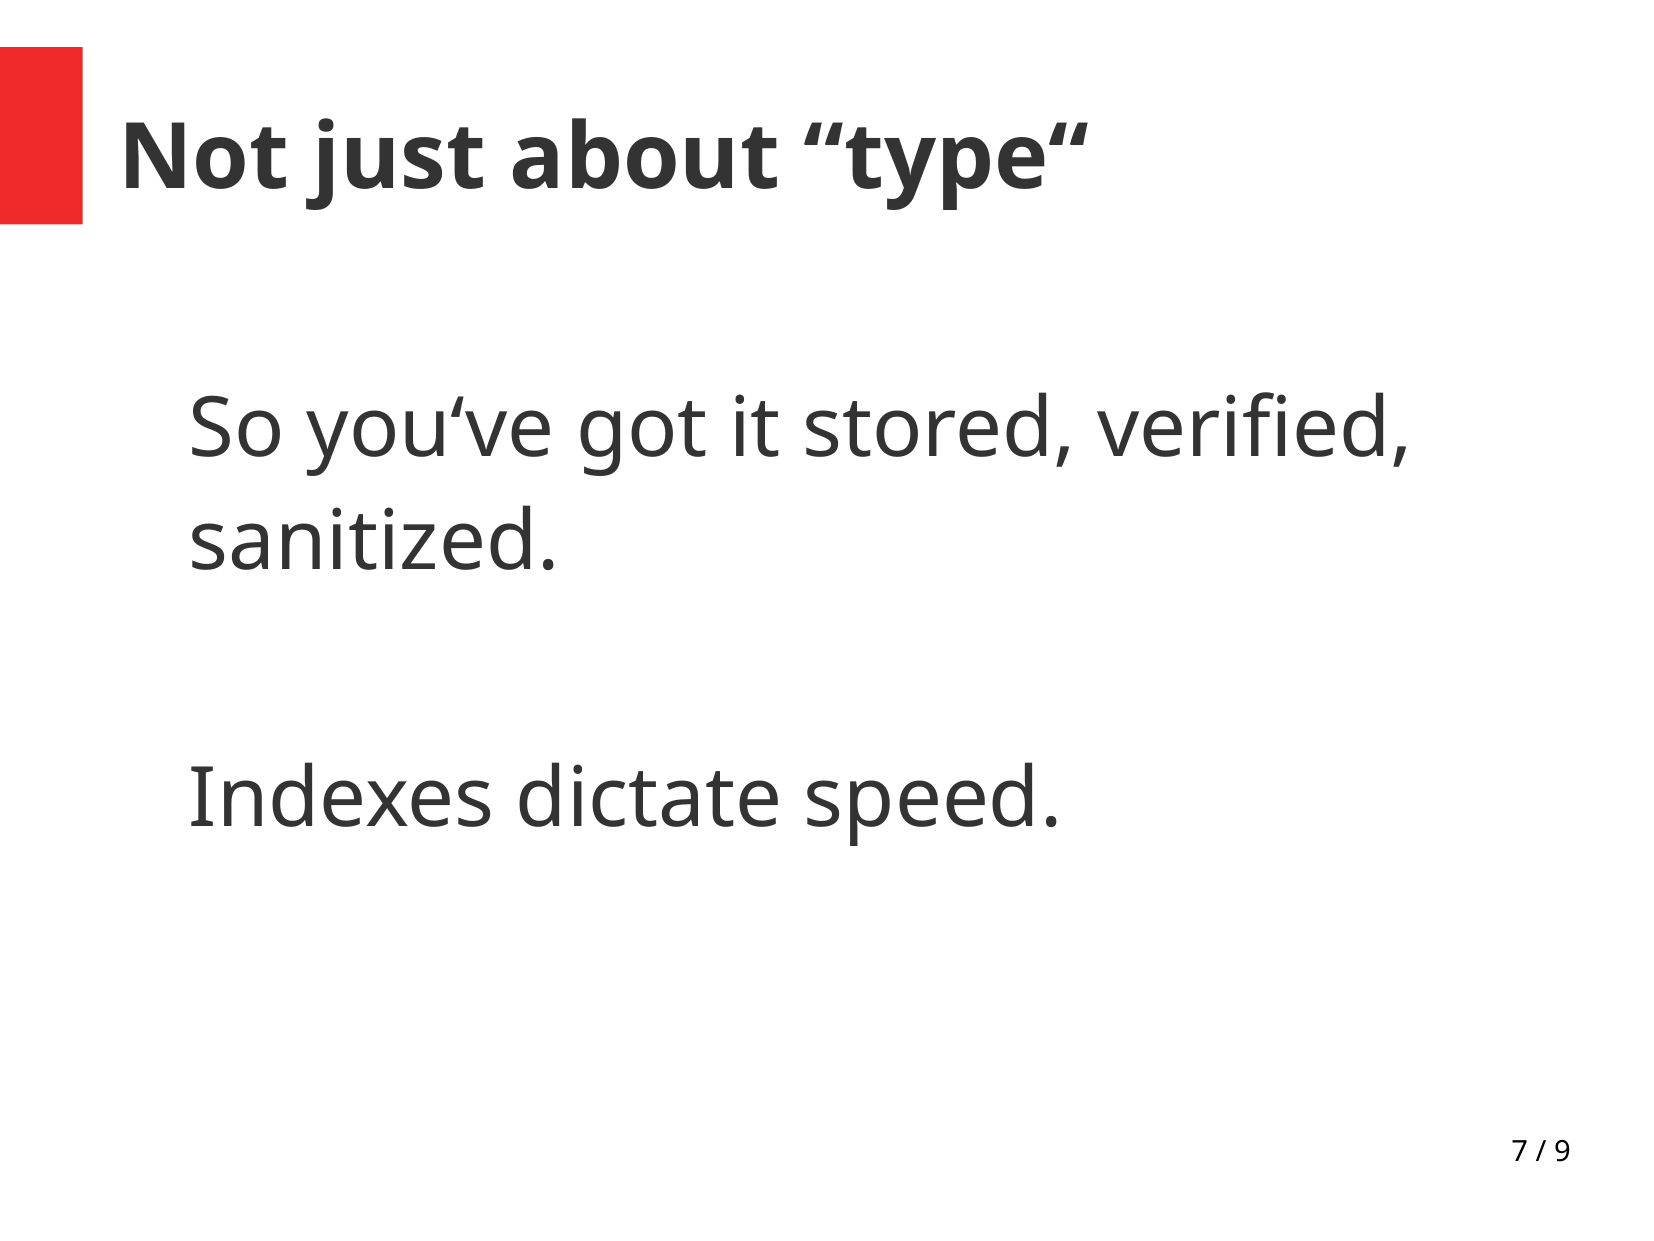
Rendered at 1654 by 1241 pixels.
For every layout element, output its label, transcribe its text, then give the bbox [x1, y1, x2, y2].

list So you‘ve got it stored, verified, sanitized. Indexes dictate speed. [118, 367, 1536, 1087]
title Not just about “type“ [118, 49, 1571, 257]
